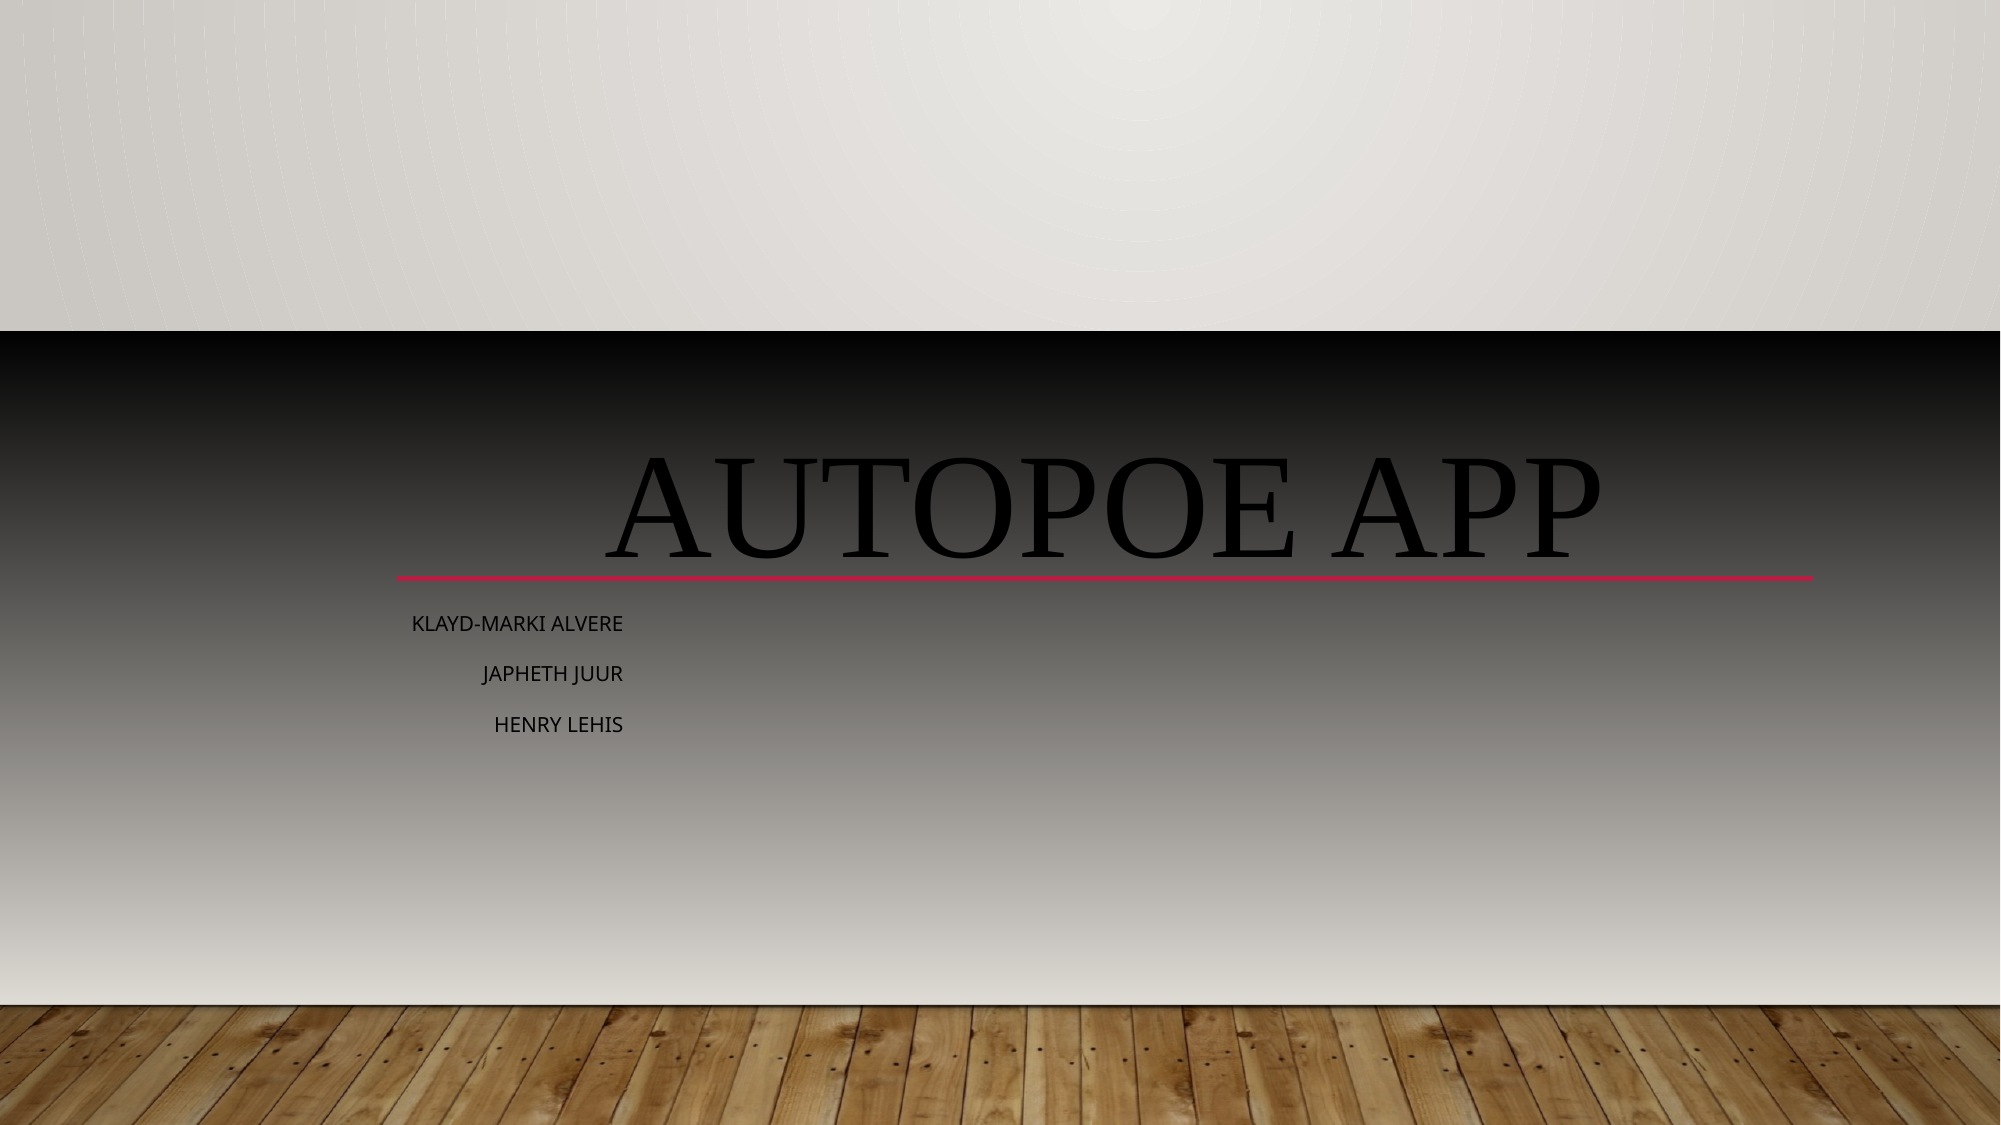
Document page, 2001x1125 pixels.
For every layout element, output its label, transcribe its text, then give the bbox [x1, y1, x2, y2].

title AUTOPOE APP [396, 173, 1814, 590]
subtitle Klayd-marki alvere Japheth juur Henry lehis [396, 590, 1814, 1053]
